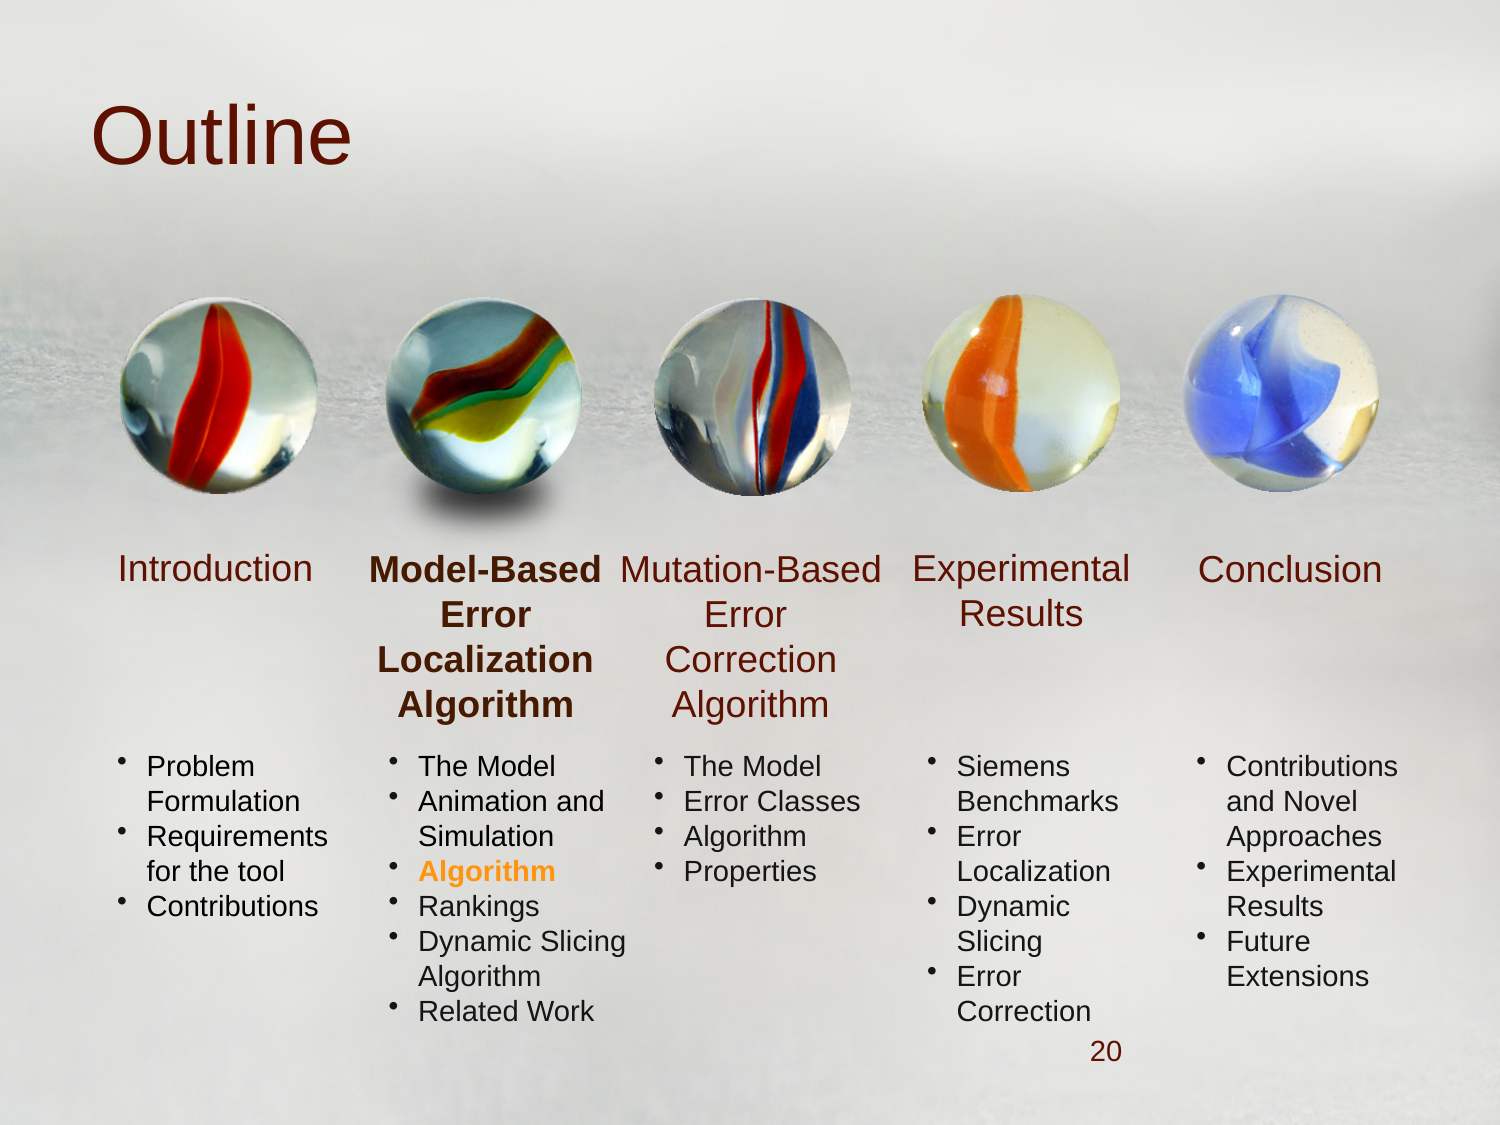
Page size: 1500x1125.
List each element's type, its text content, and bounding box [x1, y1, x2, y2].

text_box Introduction [102, 536, 328, 597]
text_box The Model Error Classes Algorithm Properties [639, 740, 912, 1125]
text_box Conclusion [1183, 537, 1398, 597]
text_box Mutation-Based Error Correction Algorithm [604, 537, 897, 732]
title Outline [75, 37, 1425, 225]
text_box Problem Formulation Requirements for the tool Contributions [102, 740, 360, 1125]
text_box Siemens Benchmarks Error Localization Dynamic Slicing Error Correction [912, 740, 1138, 1125]
picture [0, 0, 1500, 1125]
text_box Model-Based Error Localization Algorithm [354, 537, 604, 732]
text_box The Model Animation and Simulation Algorithm Rankings Dynamic Slicing Algorithm Related Work [373, 740, 639, 1125]
text_box Contributions and Novel Approaches Experimental Results Future Extensions [1181, 740, 1440, 1125]
text_box Experimental Results [897, 536, 1145, 642]
